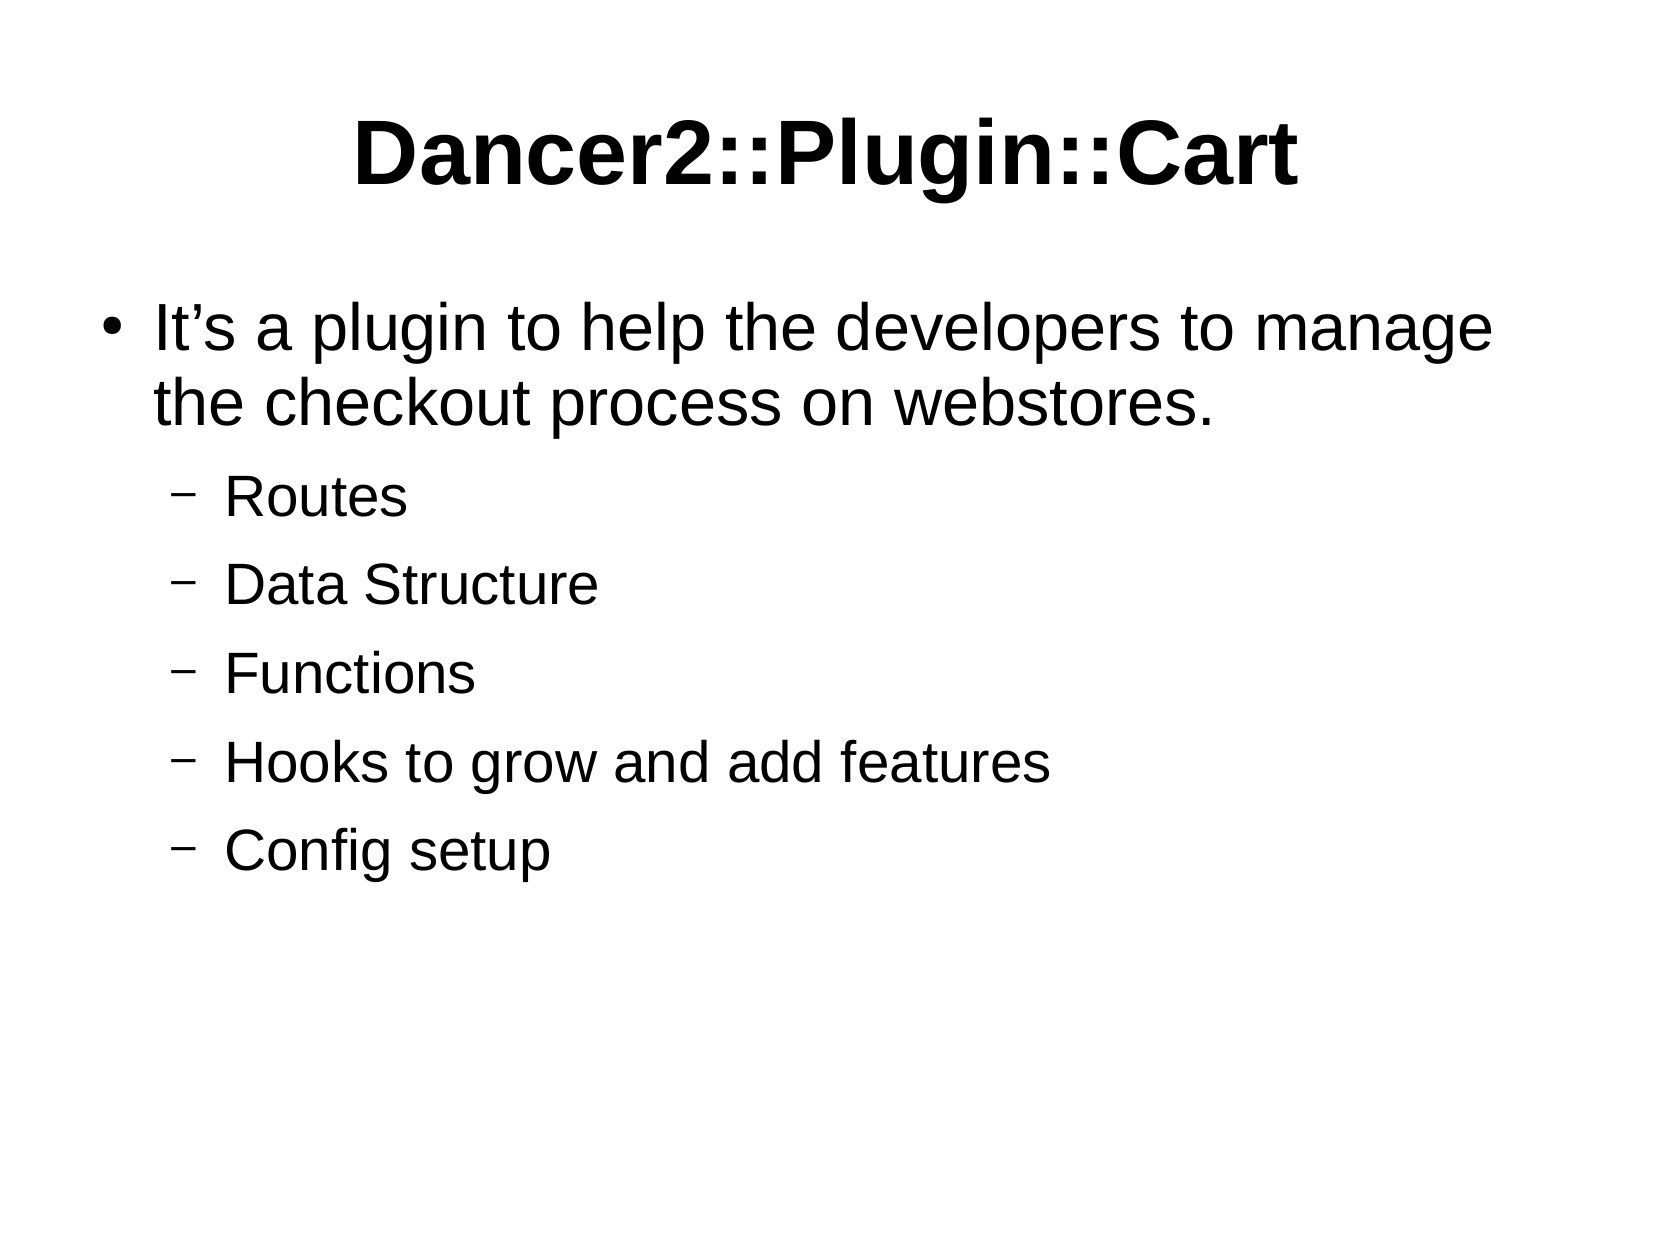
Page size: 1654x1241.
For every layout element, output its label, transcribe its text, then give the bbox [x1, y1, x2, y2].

list It’s a plugin to help the developers to manage the checkout process on webstores. Routes Data Structure Functions Hooks to grow and add features Config setup [82, 290, 1571, 1010]
title Dancer2::Plugin::Cart [82, 49, 1571, 257]
